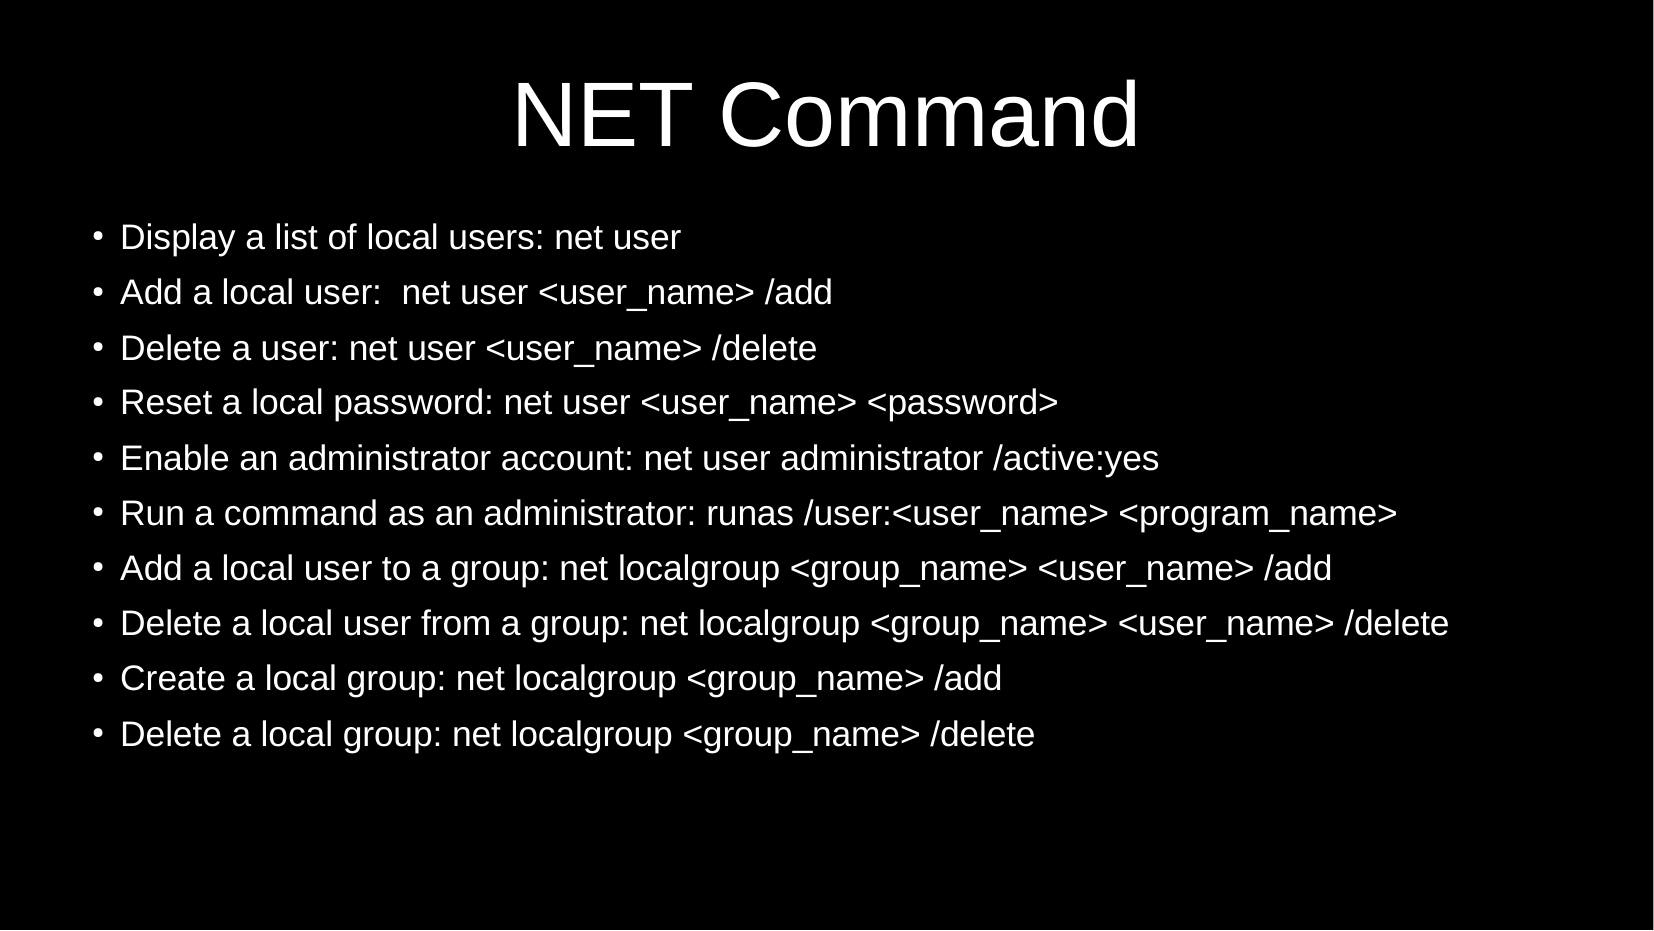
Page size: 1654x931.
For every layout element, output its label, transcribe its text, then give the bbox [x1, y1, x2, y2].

title NET Command [82, 37, 1571, 193]
list Display a list of local users: net user Add a local user: net user <user_name> /add Delete a user: net user <user_name> /delete Reset a local password: net user <user_name> <password> Enable an administrator account: net user administrator /active:yes Run a command as an administrator: runas /user:<user_name> <program_name> Add a local user to a group: net localgroup <group_name> <user_name> /add Delete a local user from a group: net localgroup <group_name> <user_name> /delete Create a local group: net localgroup <group_name> /add Delete a local group: net localgroup <group_name> /delete [82, 217, 1571, 758]
